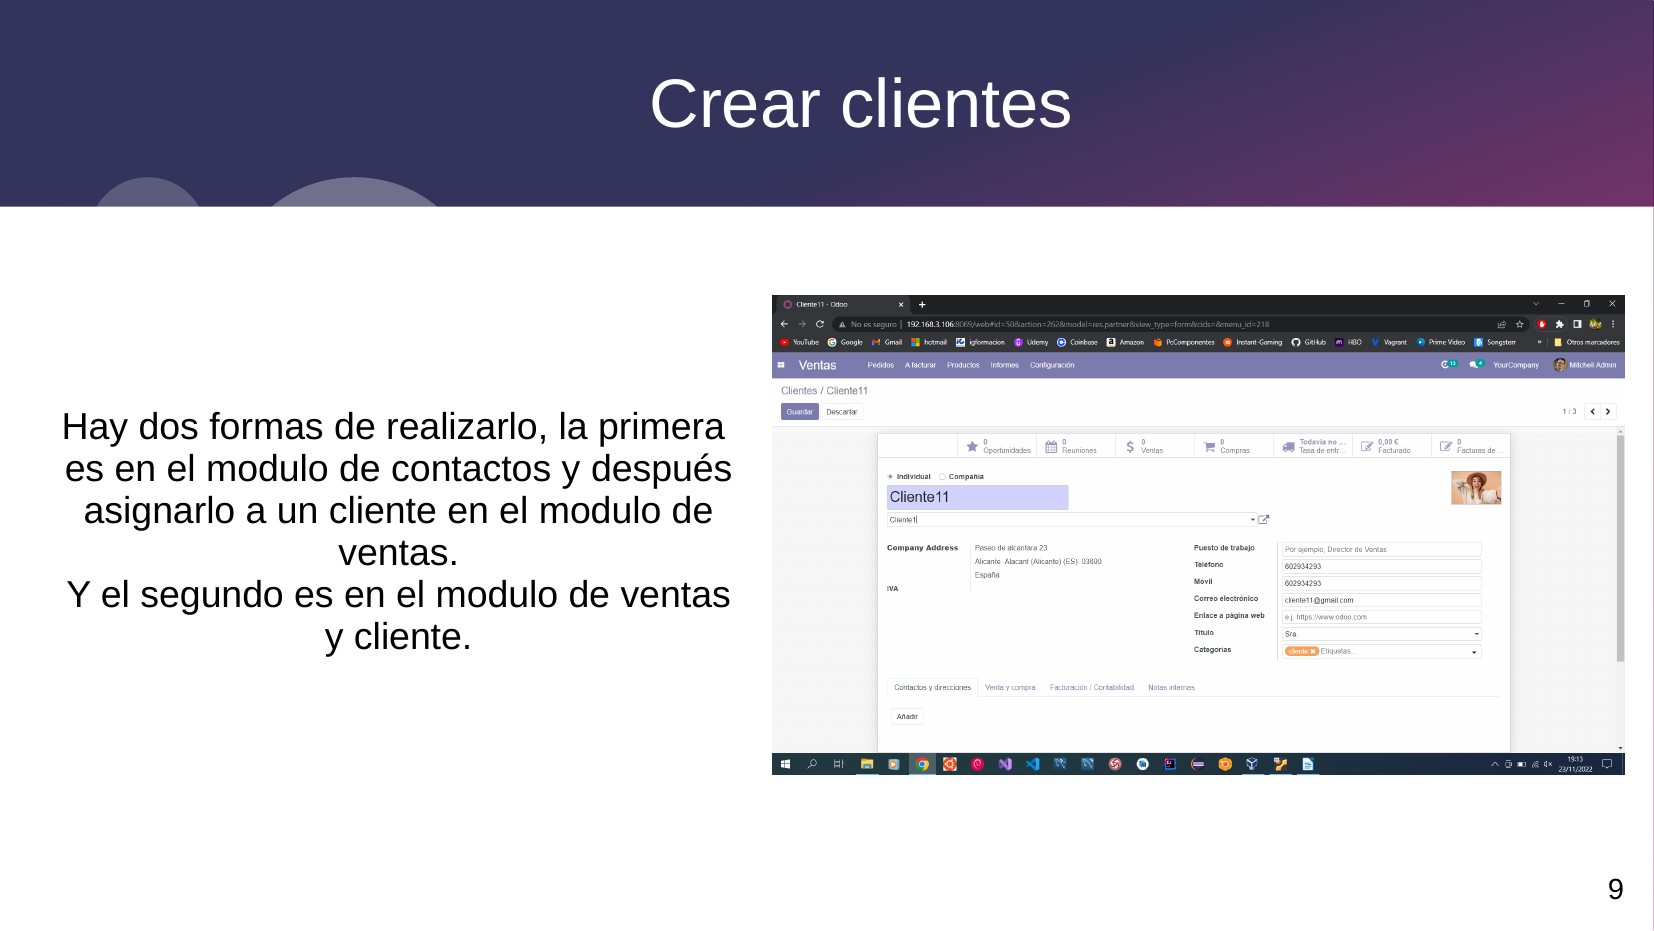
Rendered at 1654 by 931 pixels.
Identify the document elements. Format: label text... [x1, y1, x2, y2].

subtitle Hay dos formas de realizarlo, la primera es en el modulo de contactos y después asignarlo a un cliente en el modulo de ventas. Y el segundo es en el modulo de ventas y cliente. [59, 236, 739, 827]
picture [772, 295, 1625, 775]
title Crear clientes [88, 0, 1654, 207]
